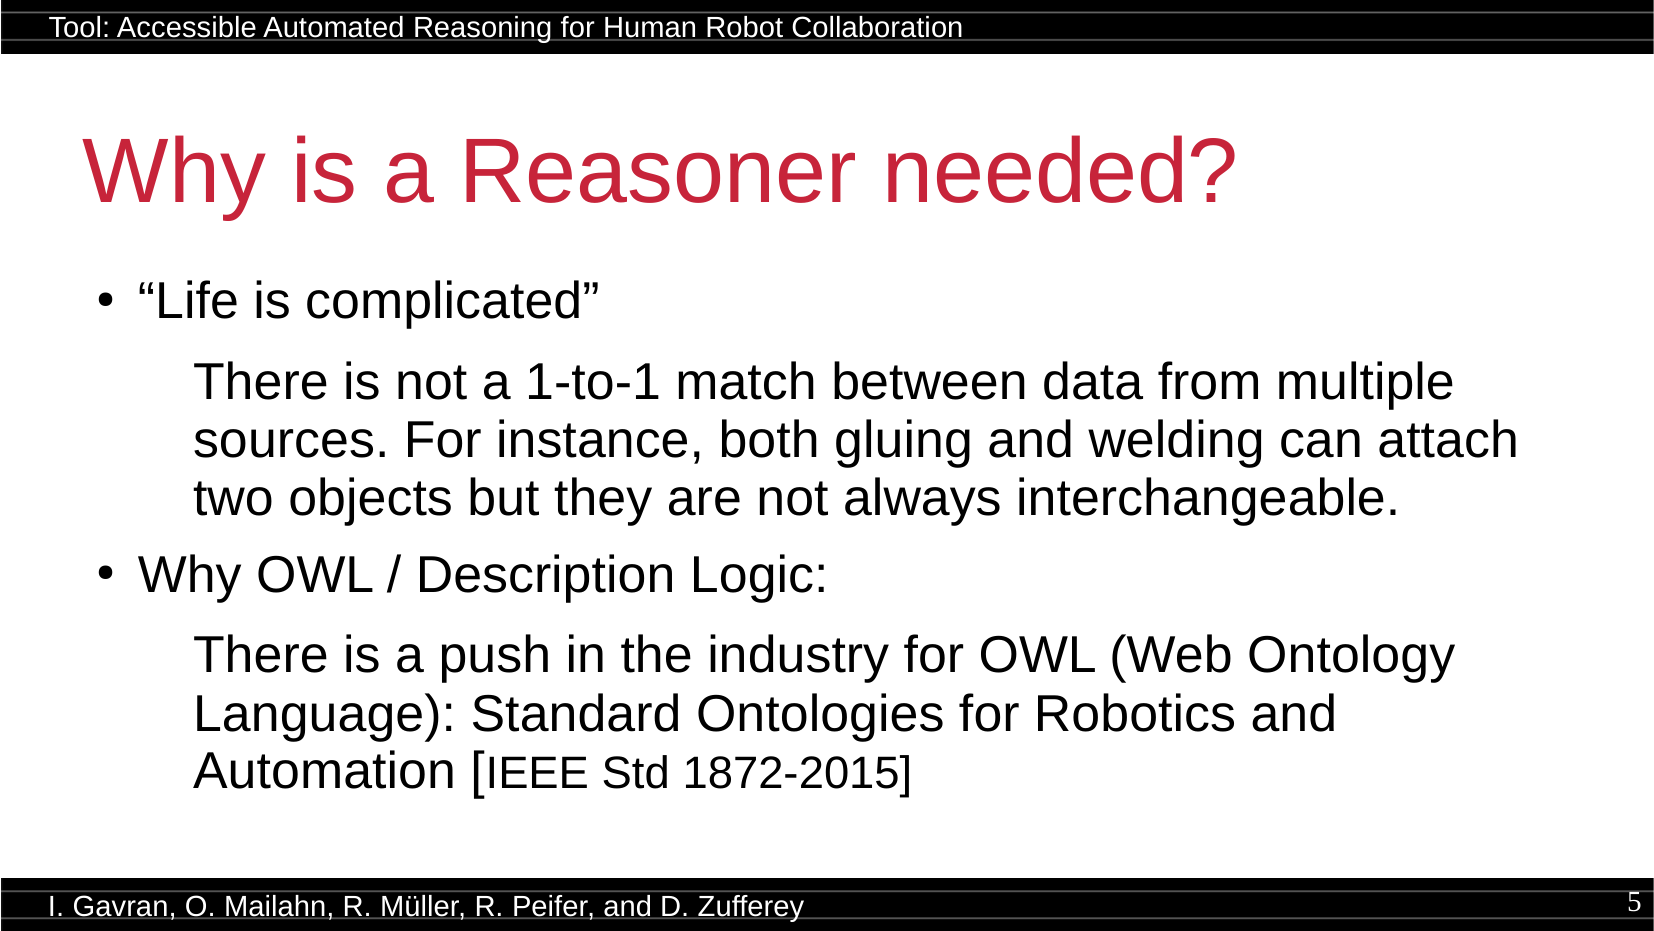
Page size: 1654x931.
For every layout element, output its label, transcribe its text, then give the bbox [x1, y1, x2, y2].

title Why is a Reasoner needed? [82, 92, 1571, 249]
list “Life is complicated” There is not a 1-to-1 match between data from multiple sources. For instance, both gluing and welding can attach two objects but they are not always interchangeable. Why OWL / Description Logic: There is a push in the industry for OWL (Web Ontology Language): Standard Ontologies for Robotics and Automation [IEEE Std 1872-2015] [82, 271, 1571, 851]
text_box Tool: Accessible Automated Reasoning for Human Robot Collaboration [33, 4, 980, 52]
picture [1, 0, 1654, 54]
text_box I. Gavran, O. Mailahn, R. Müller, R. Peifer, and D. Zufferey [33, 882, 841, 931]
picture [1, 878, 1654, 931]
